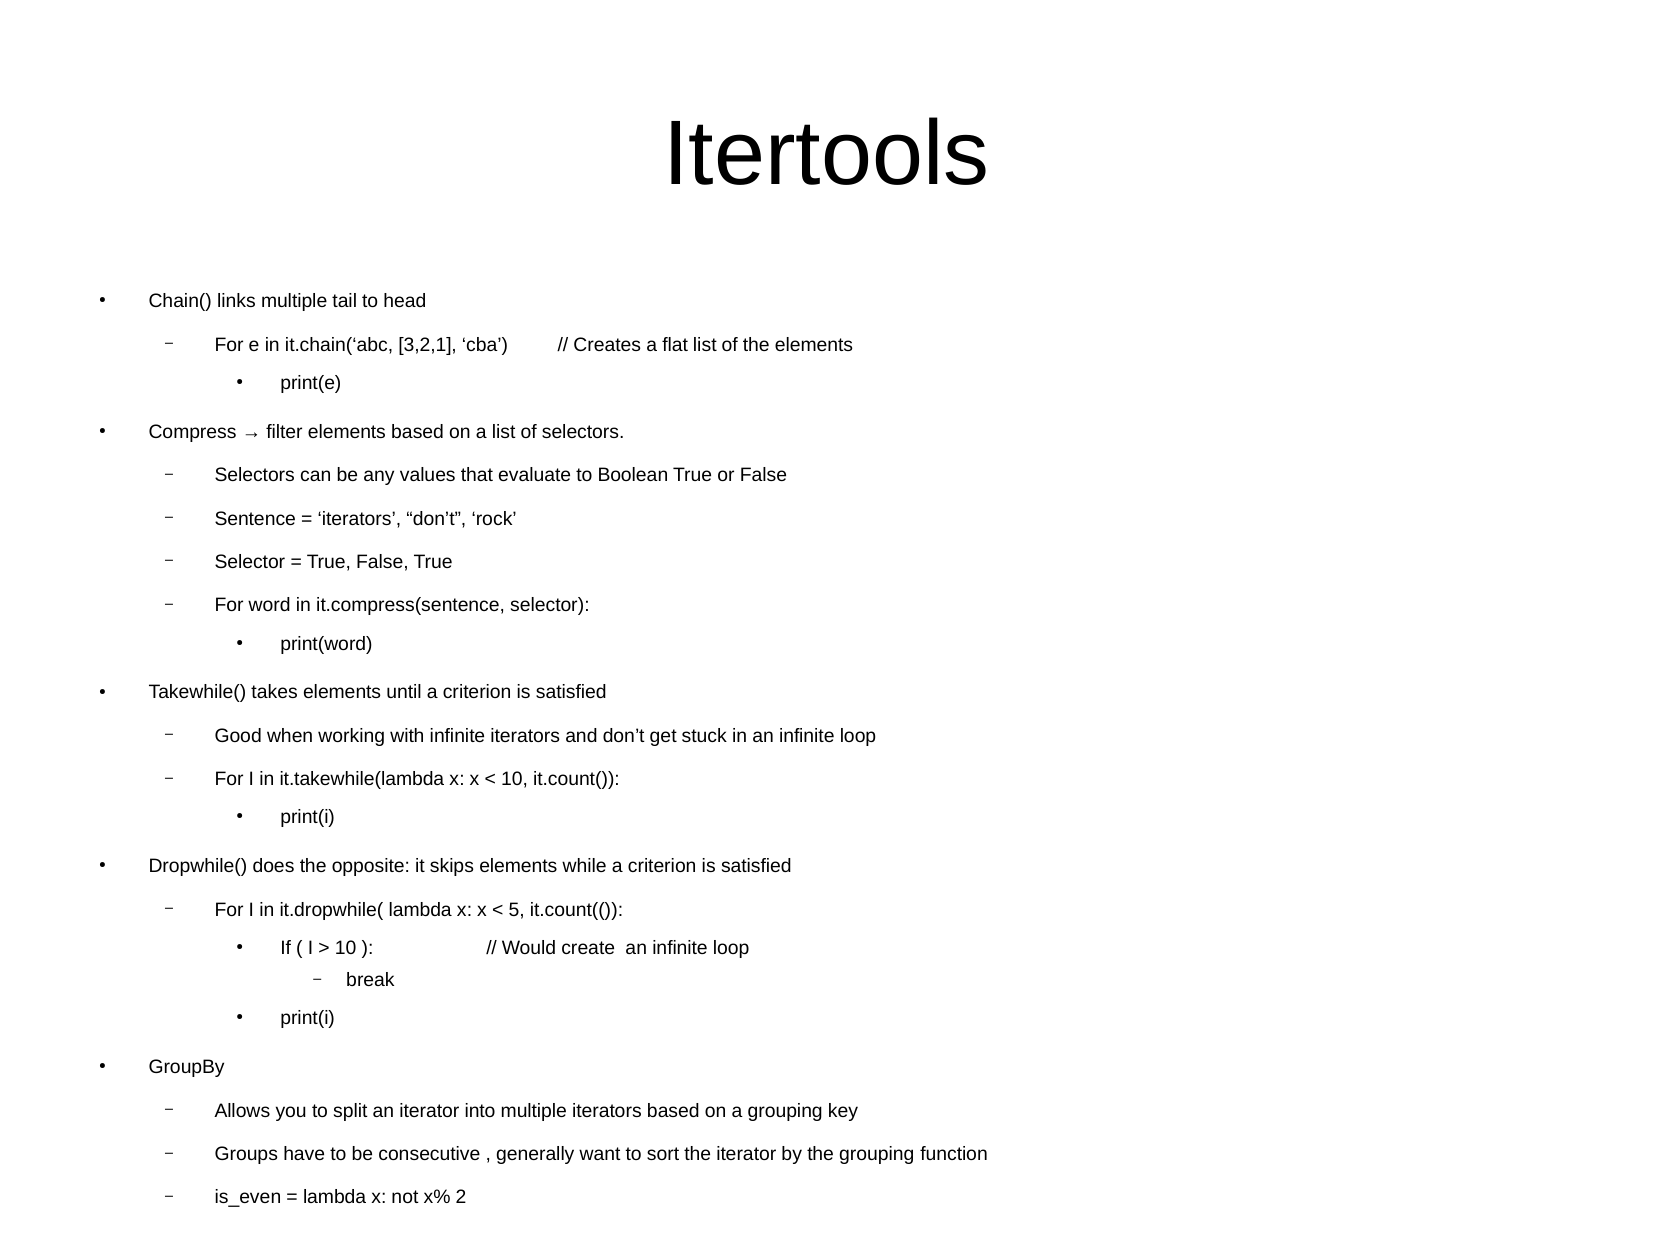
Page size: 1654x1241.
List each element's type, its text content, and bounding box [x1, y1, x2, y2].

list Chain() links multiple tail to head For e in it.chain(‘abc, [3,2,1], ‘cba’) // Creates a flat list of the elements print(e) Compress → filter elements based on a list of selectors. Selectors can be any values that evaluate to Boolean True or False Sentence = ‘iterators’, “don’t”, ‘rock’ Selector = True, False, True For word in it.compress(sentence, selector): print(word) Takewhile() takes elements until a criterion is satisfied Good when working with infinite iterators and don’t get stuck in an infinite loop For I in it.takewhile(lambda x: x < 10, it.count()): print(i) Dropwhile() does the opposite: it skips elements while a criterion is satisfied For I in it.dropwhile( lambda x: x < 5, it.count(()): If ( I > 10 ): // Would create an infinite loop break print(i) GroupBy Allows you to split an iterator into multiple iterators based on a grouping key Groups have to be consecutive , generally want to sort the iterator by the grouping function is_even = lambda x: not x% 2 [82, 290, 1583, 1217]
title Itertools [82, 49, 1571, 257]
